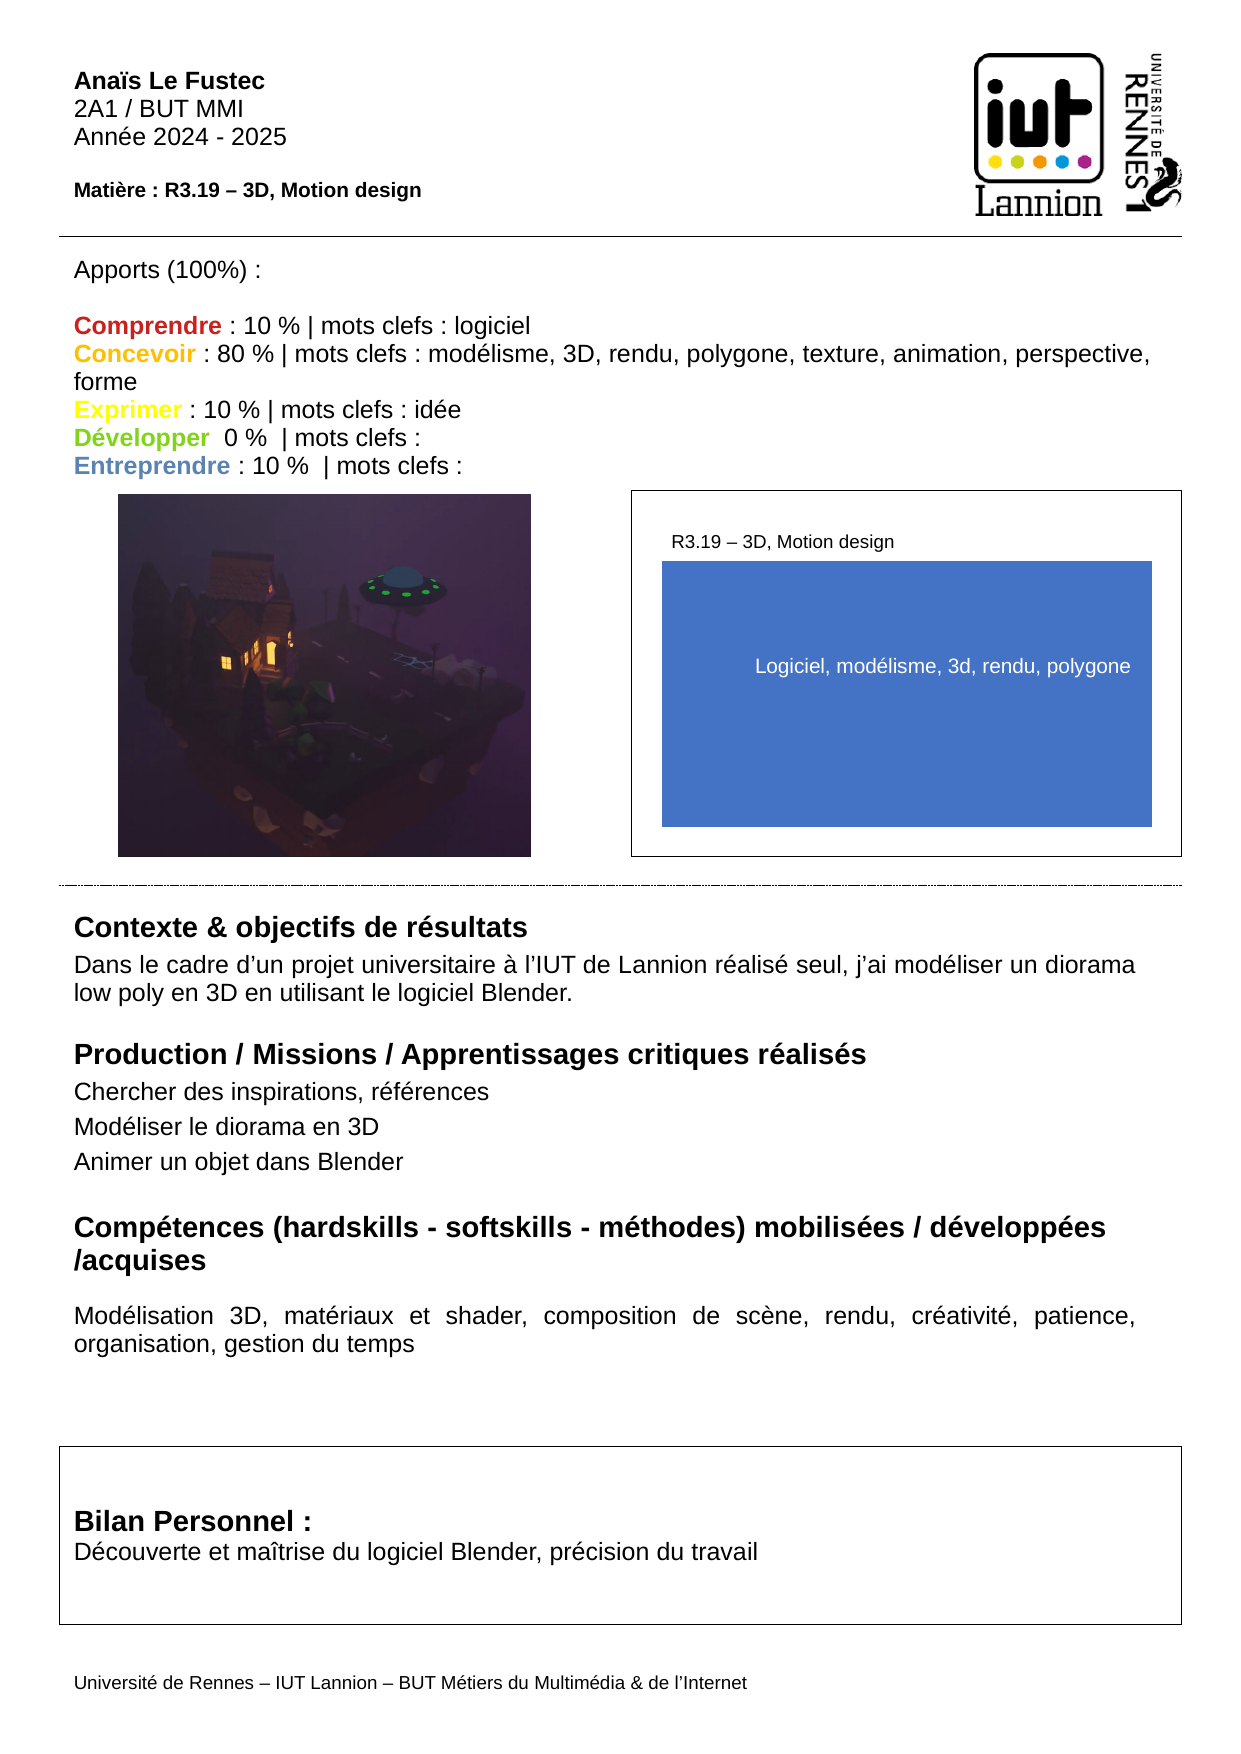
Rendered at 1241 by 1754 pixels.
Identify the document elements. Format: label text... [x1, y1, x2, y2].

text_box Anaïs Le Fustec 2A1 / BUT MMI Année 2024 - 2025 Matière : R3.19 – 3D, Motion design [59, 59, 562, 215]
table_header [662, 561, 1152, 647]
text_box Bilan Personnel : Découverte et maîtrise du logiciel Blender, précision du travail [59, 1446, 1182, 1625]
text_box [631, 490, 1182, 857]
picture [974, 53, 1182, 216]
text_box Apports (100%) : Comprendre : 10 % | mots clefs : logiciel Concevoir : 80 % | mots clefs : modélisme, 3D, rendu, polygone, texture, animation, perspective, forme Exprimer : 10 % | mots clefs : idée Développer 0 % | mots clefs : Entreprendre : 10 % | mots clefs : [59, 248, 1182, 487]
table_cell Logiciel, modélisme, 3d, rendu, polygone [734, 647, 1152, 827]
table_cell [662, 647, 698, 827]
picture [118, 494, 531, 857]
text_box R3.19 – 3D, Motion design [656, 524, 1129, 561]
text_box Contexte & objectifs de résultats Dans le cadre d’un projet universitaire à l’IUT de Lannion réalisé seul, j’ai modéliser un diorama low poly en 3D en utilisant le logiciel Blender. Production / Missions / Apprentissages critiques réalisés Chercher des inspirations, références Modéliser le diorama en 3D Animer un objet dans Blender Compétences (hardskills - softskills - méthodes) mobilisées / développées /acquises Modélisation 3D, matériaux et shader, composition de scène, rendu, créativité, patience, organisation, gestion du temps [59, 903, 1182, 1432]
text_box Université de Rennes – IUT Lannion – BUT Métiers du Multimédia & de l’Internet [59, 1665, 1182, 1703]
table_cell [698, 647, 734, 827]
